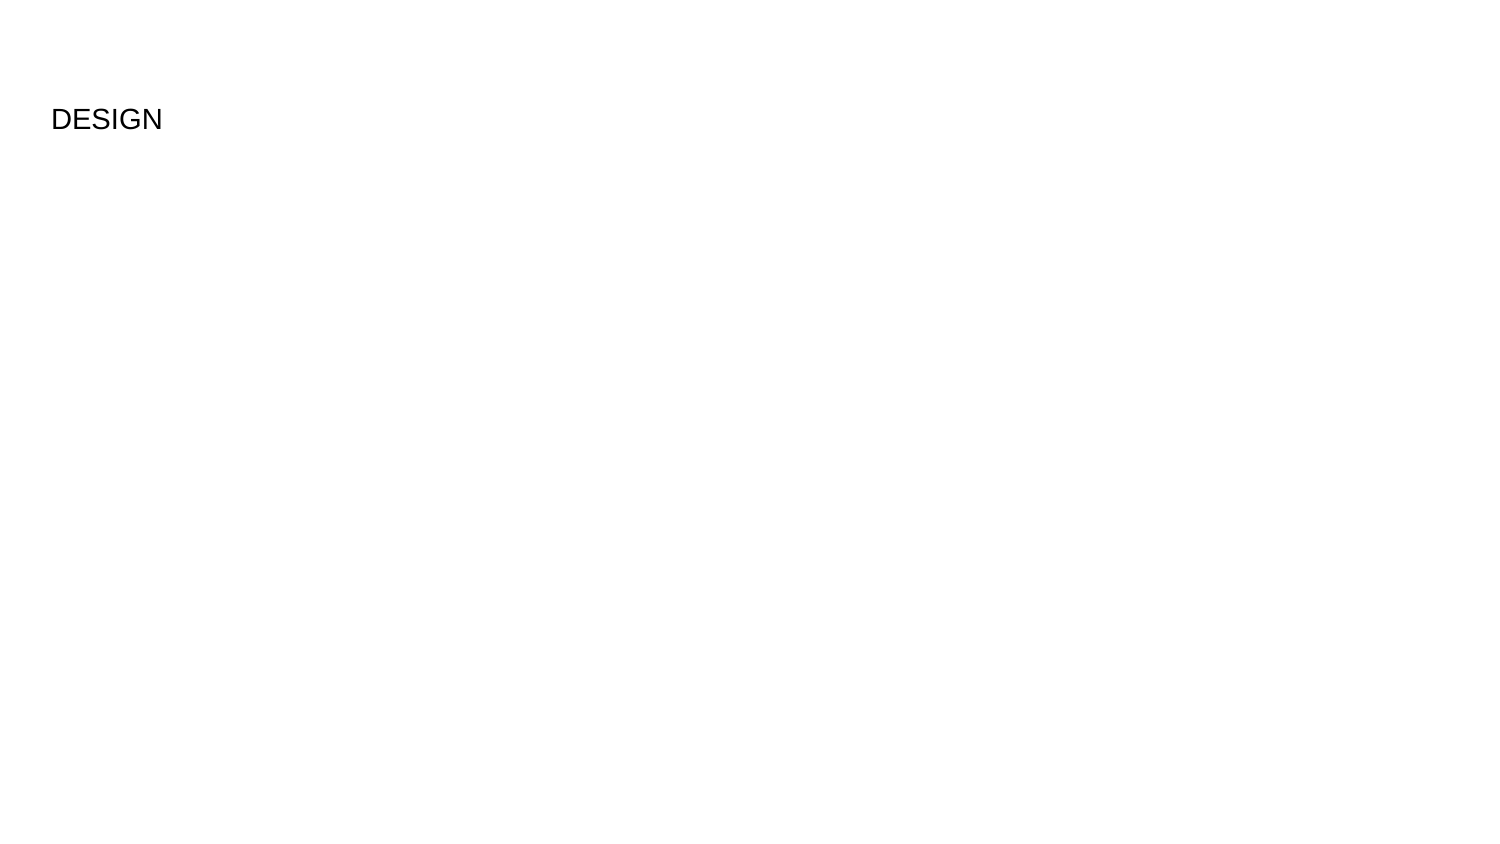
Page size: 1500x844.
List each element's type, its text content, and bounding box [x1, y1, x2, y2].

title DESIGN [51, 72, 1449, 167]
